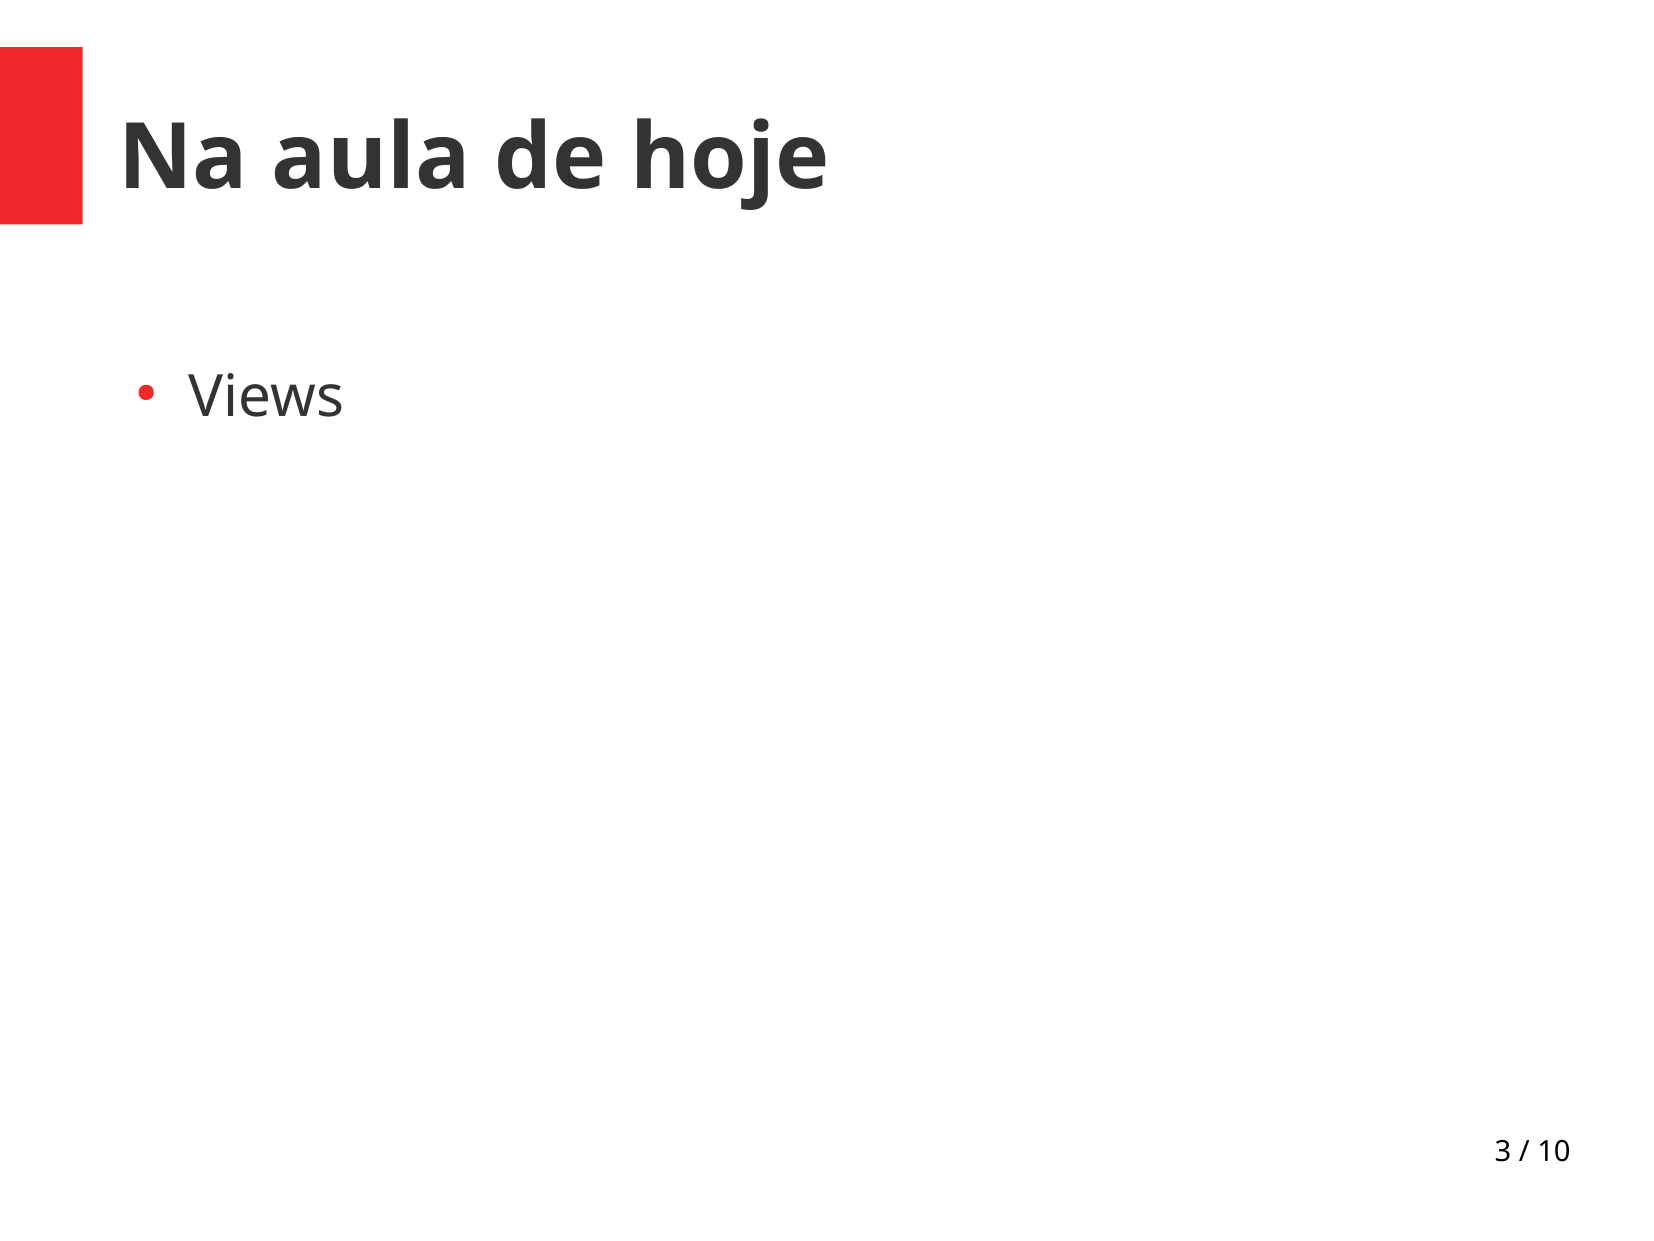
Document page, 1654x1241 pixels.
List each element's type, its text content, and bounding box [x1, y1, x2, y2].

list Views [118, 354, 1536, 1074]
title Na aula de hoje [118, 49, 1571, 257]
